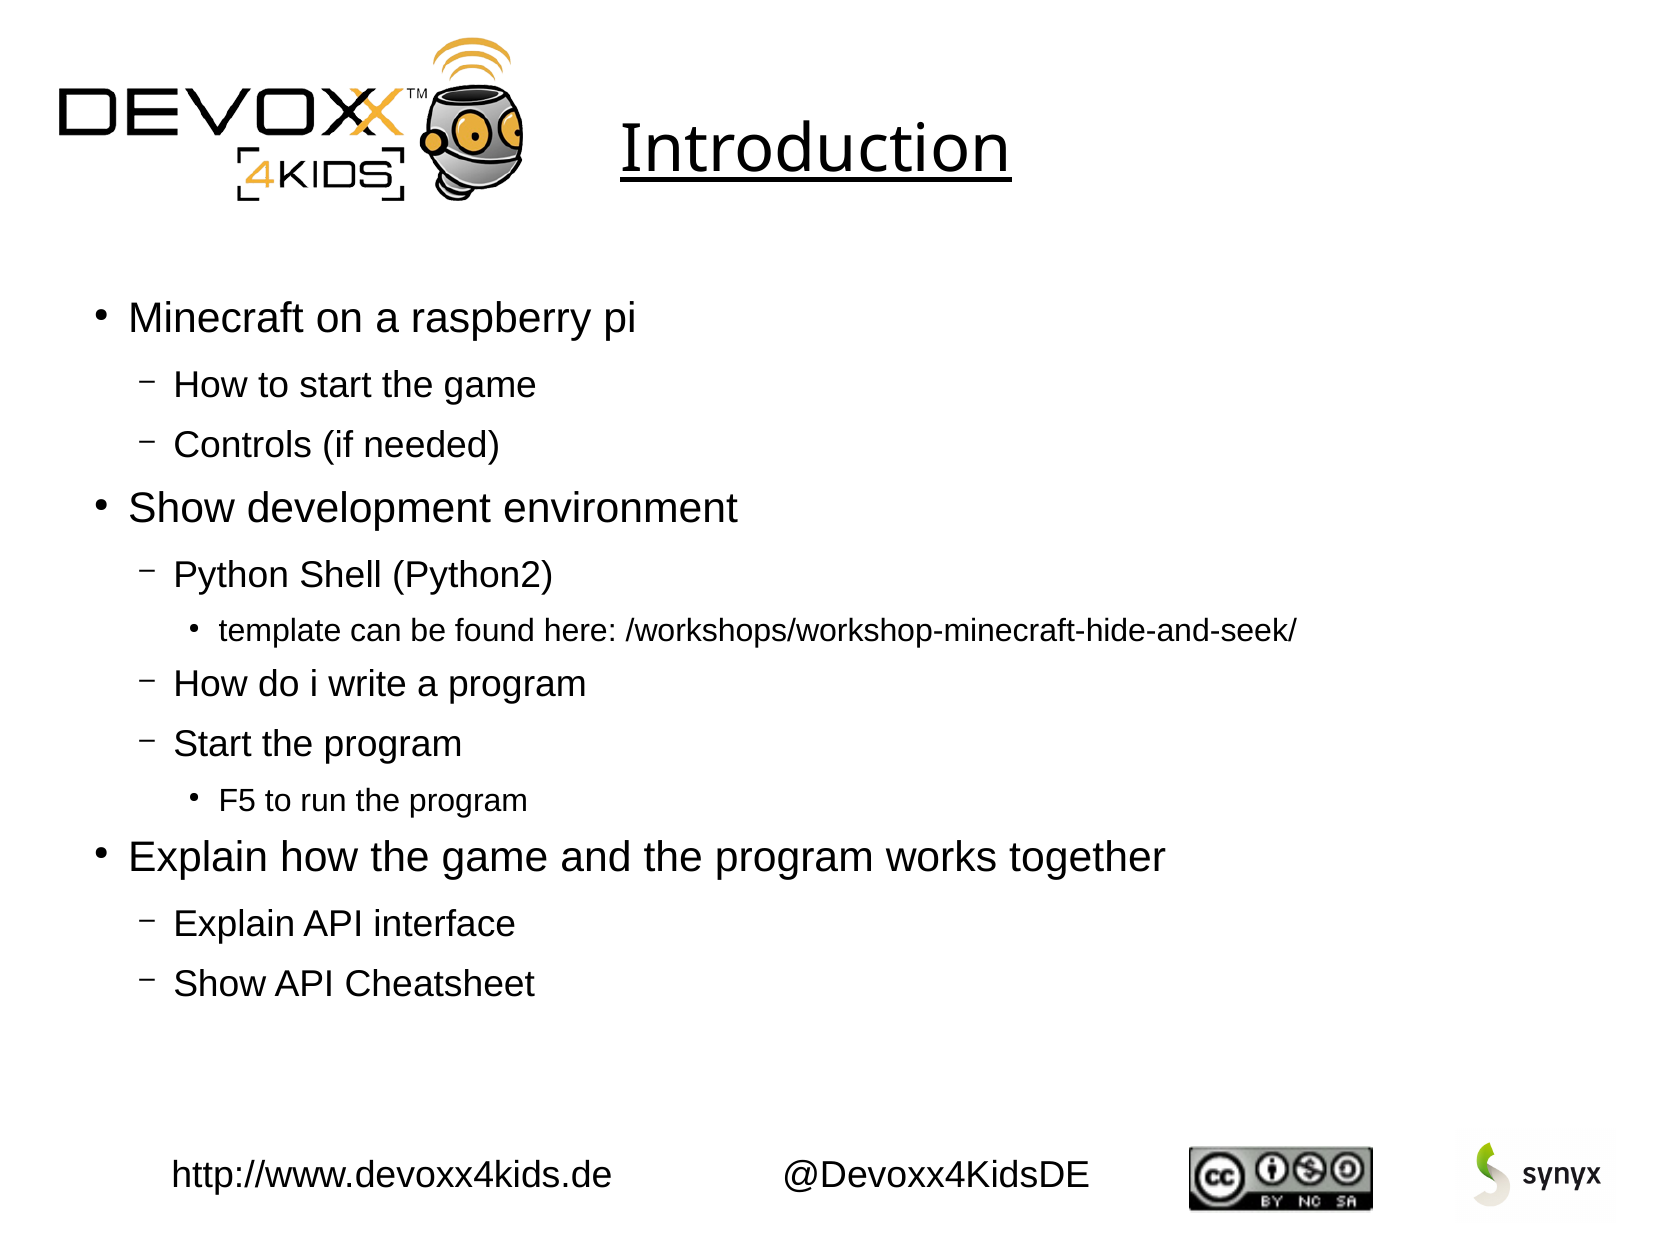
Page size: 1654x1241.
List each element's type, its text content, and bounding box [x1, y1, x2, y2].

list Minecraft on a raspberry pi How to start the game Controls (if needed) Show development environment Python Shell (Python2) template can be found here: /workshops/workshop-minecraft-hide-and-seek/ How do i write a program Start the program F5 to run the program Explain how the game and the program works together Explain API interface Show API Cheatsheet [82, 290, 1571, 1010]
picture [1189, 1146, 1373, 1213]
picture [59, 37, 523, 201]
picture [1455, 1128, 1616, 1223]
text_box Introduction [605, 93, 1469, 201]
